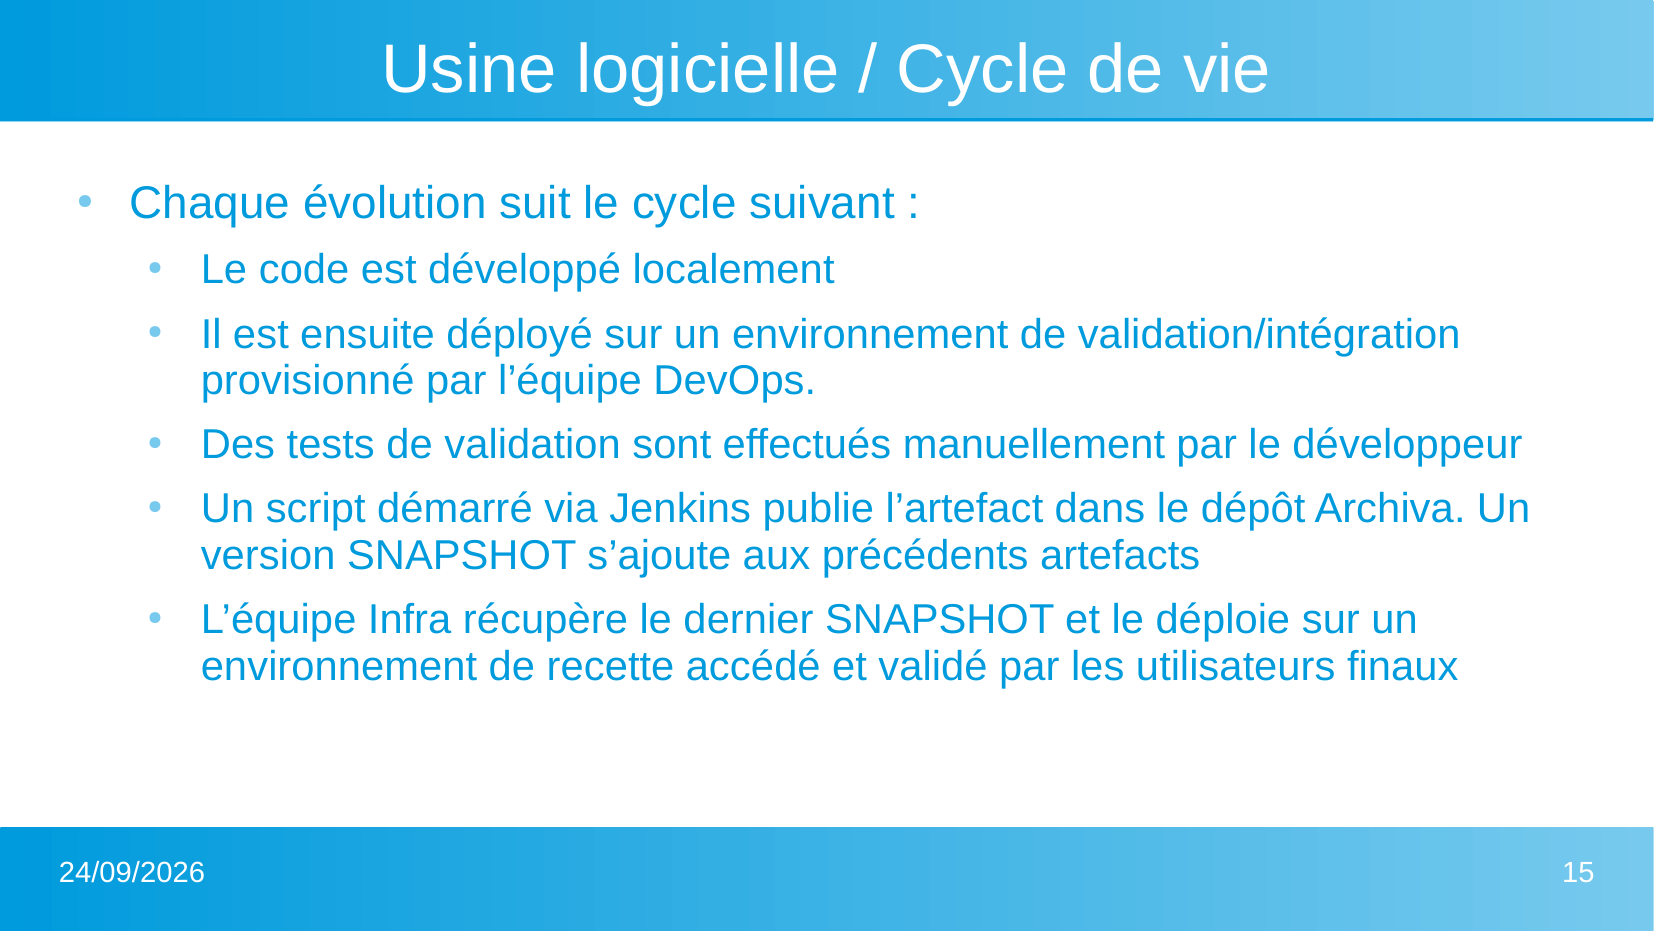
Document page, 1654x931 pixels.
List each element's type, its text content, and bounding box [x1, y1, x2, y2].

list Chaque évolution suit le cycle suivant : Le code est développé localement Il est ensuite déployé sur un environnement de validation/intégration provisionné par l’équipe DevOps. Des tests de validation sont effectués manuellement par le développeur Un script démarré via Jenkins publie l’artefact dans le dépôt Archiva. Un version SNAPSHOT s’ajoute aux précédents artefacts L’équipe Infra récupère le dernier SNAPSHOT et le déploie sur un environnement de recette accédé et validé par les utilisateurs finaux [59, 177, 1595, 768]
title Usine logicielle / Cycle de vie [59, 29, 1595, 108]
